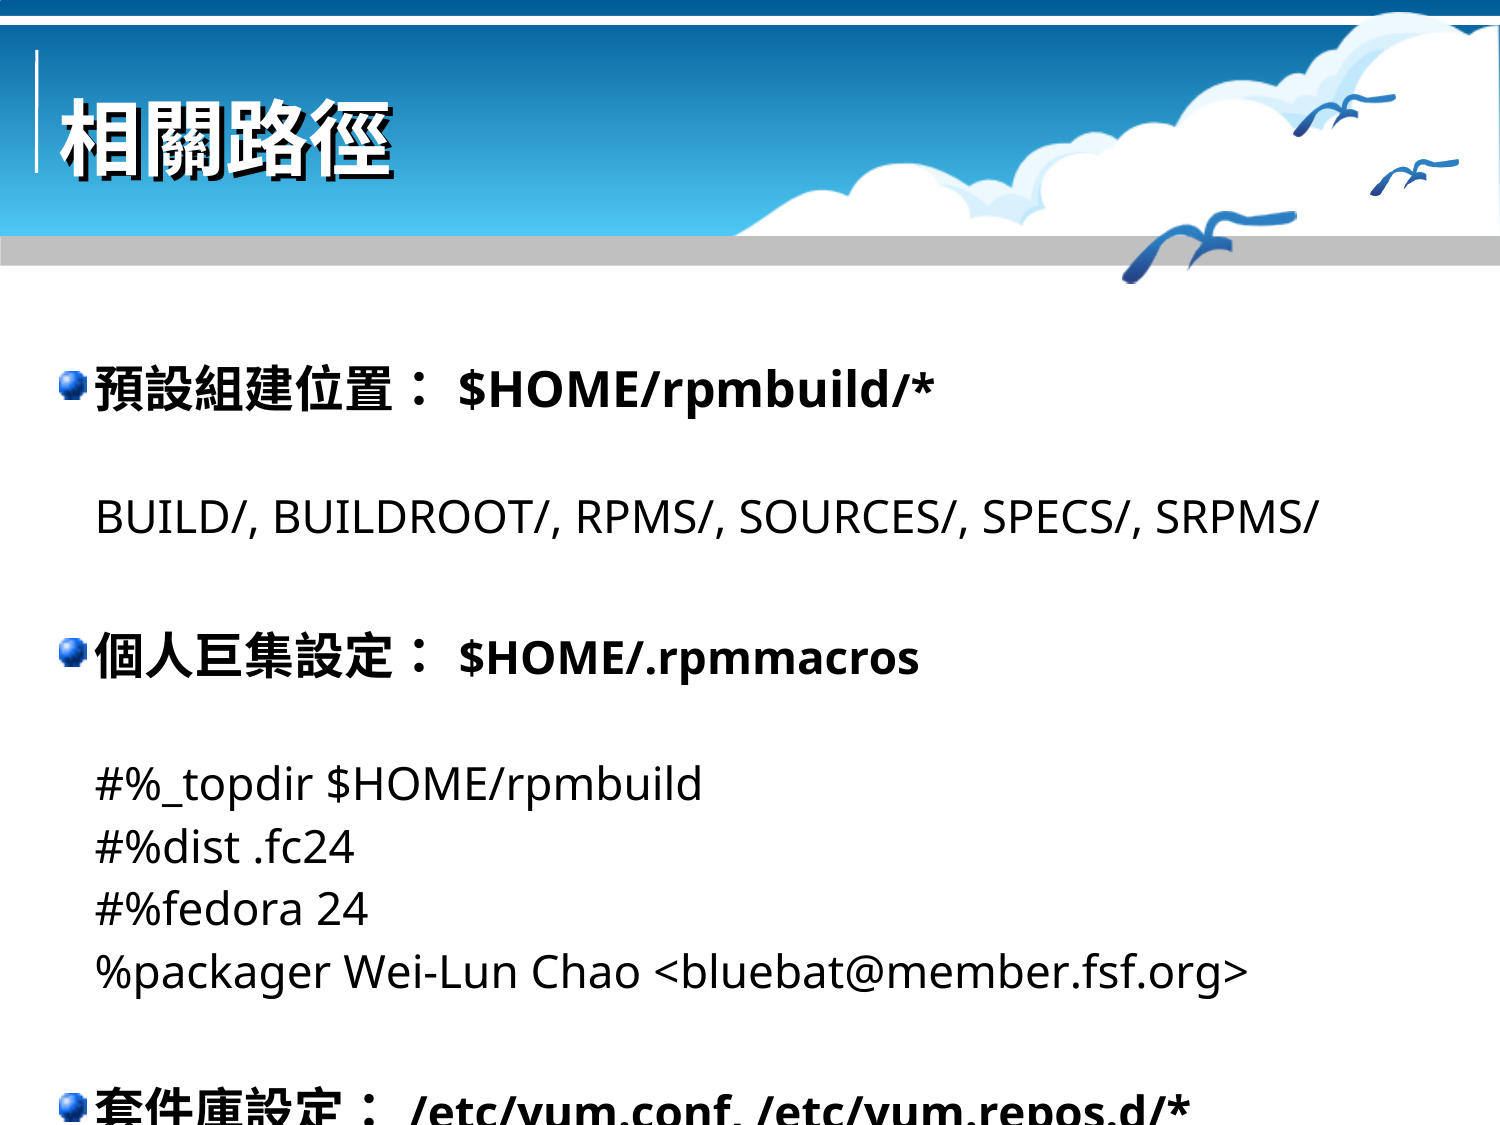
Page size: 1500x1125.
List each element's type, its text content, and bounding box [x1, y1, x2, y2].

title 相關路徑 [59, 86, 1465, 186]
list 預設組建位置：$HOME/rpmbuild/* BUILD/, BUILDROOT/, RPMS/, SOURCES/, SPECS/, SRPMS/ 個人巨集設定：$HOME/.rpmmacros #%_topdir $HOME/rpmbuild #%dist .fc24 #%fedora 24 %packager Wei-Lun Chao <bluebat@member.fsf.org> 套件庫設定：/etc/yum.conf, /etc/yum.repos.d/* [59, 312, 1447, 1123]
picture [730, 12, 1500, 284]
